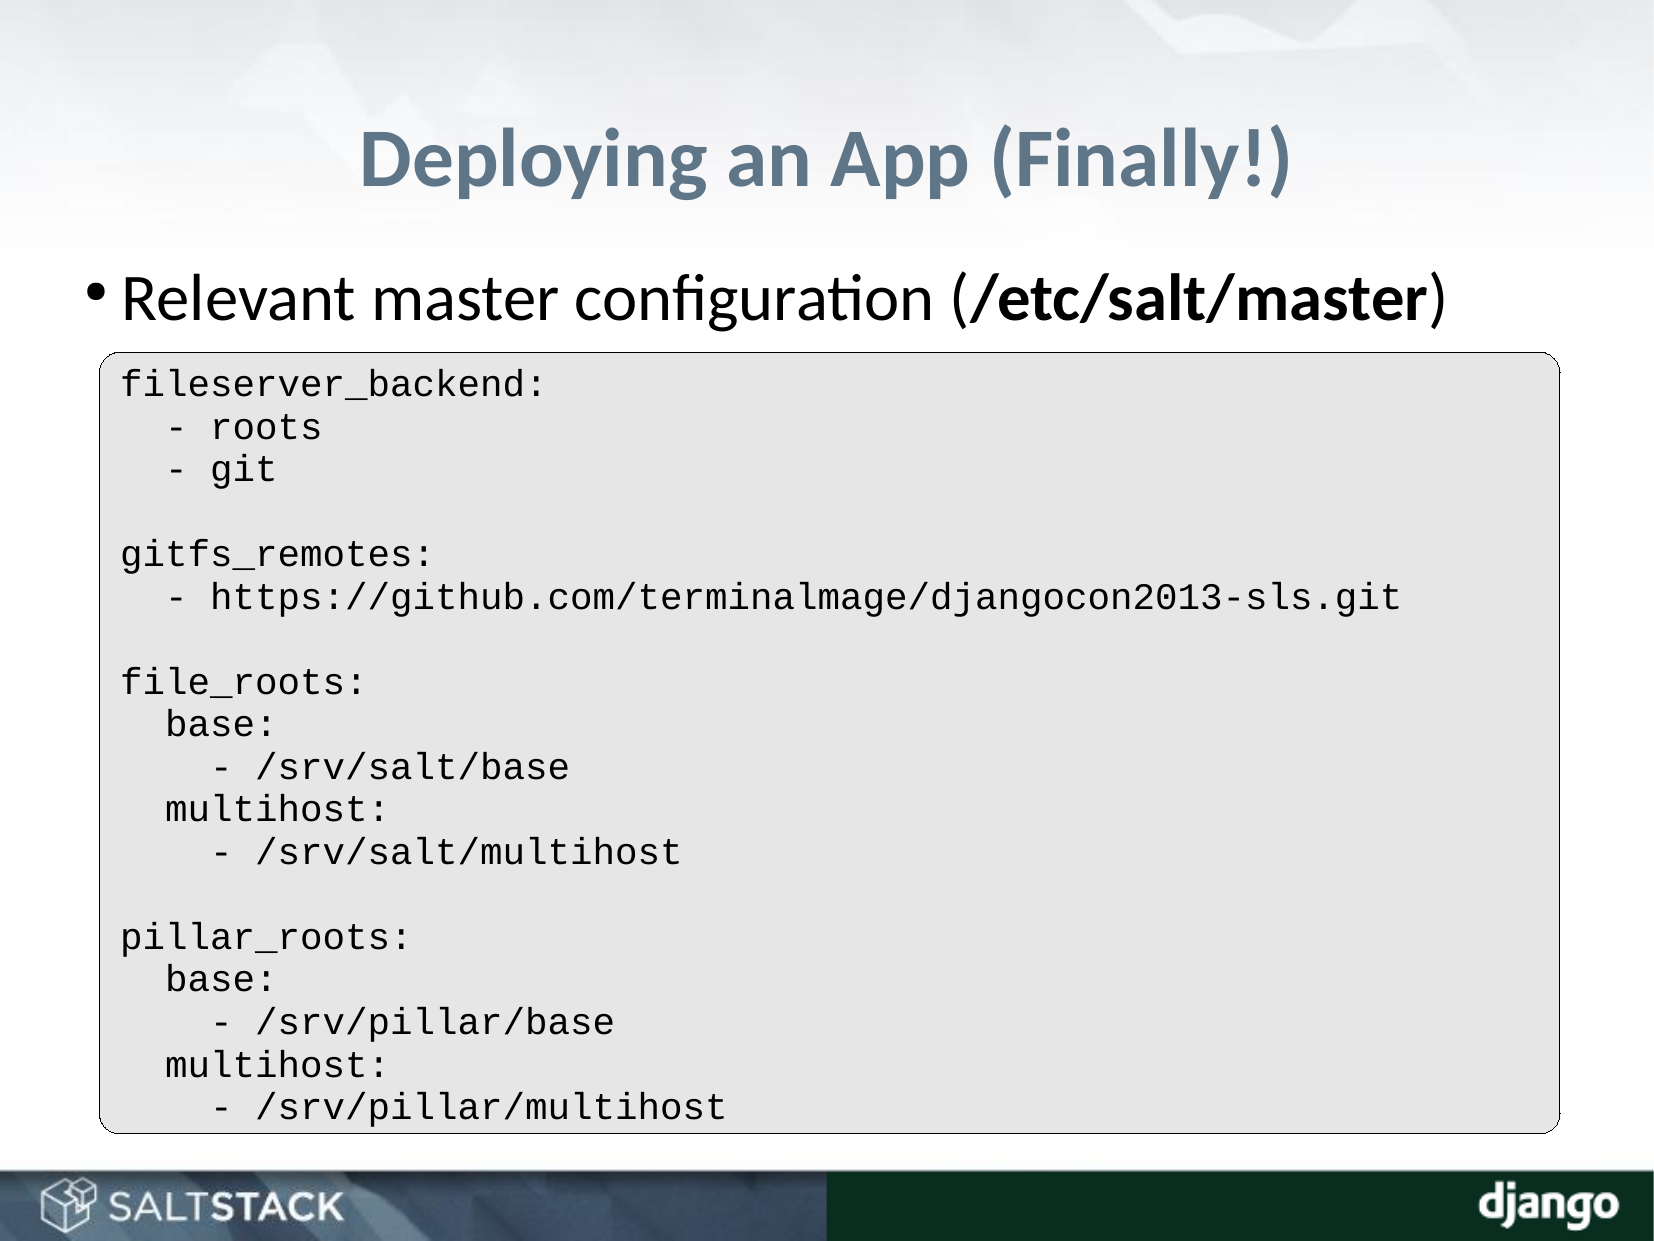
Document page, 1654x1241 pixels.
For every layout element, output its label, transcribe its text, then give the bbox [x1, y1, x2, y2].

text_box Deploying an App (Finally!) [82, 49, 1571, 245]
text_box Relevant master configuration (/etc/salt/master) [69, 245, 1585, 345]
text_box fileserver_backend: - roots - git gitfs_remotes: - https://github.com/terminalmage/djangocon2013-sls.git file_roots: base: - /srv/salt/base multihost: - /srv/salt/multihost pillar_roots: base: - /srv/pillar/base multihost: - /srv/pillar/multihost [99, 352, 1561, 1134]
picture [0, 0, 1654, 1241]
